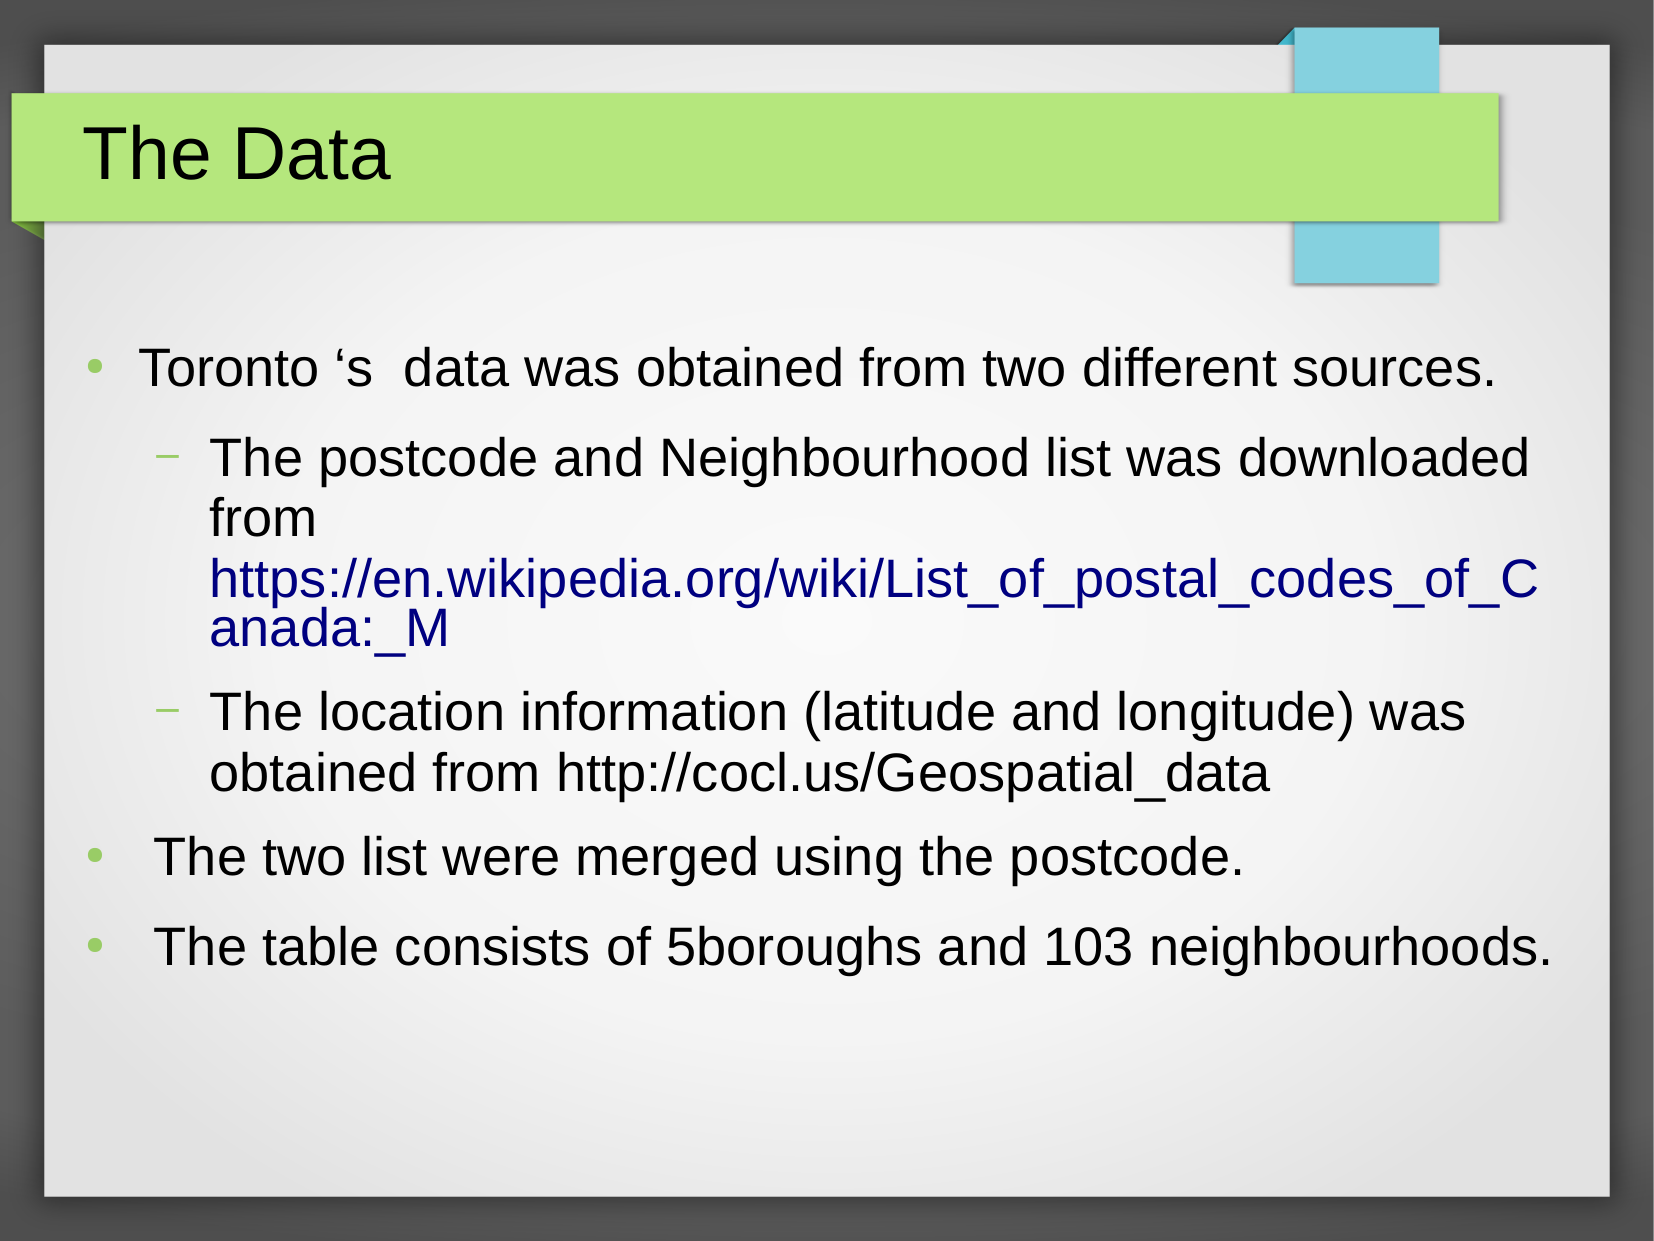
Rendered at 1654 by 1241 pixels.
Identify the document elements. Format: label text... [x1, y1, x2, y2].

title The Data [82, 94, 1264, 213]
picture [0, 0, 1654, 1241]
list Toronto ‘s data was obtained from two different sources. The postcode and Neighbourhood list was downloaded from https://en.wikipedia.org/wiki/List_of_postal_codes_of_Canada:_M The location information (latitude and longitude) was obtained from http://cocl.us/Geospatial_data The two list were merged using the postcode. The table consists of 5boroughs and 103 neighbourhoods. [67, 337, 1556, 1057]
